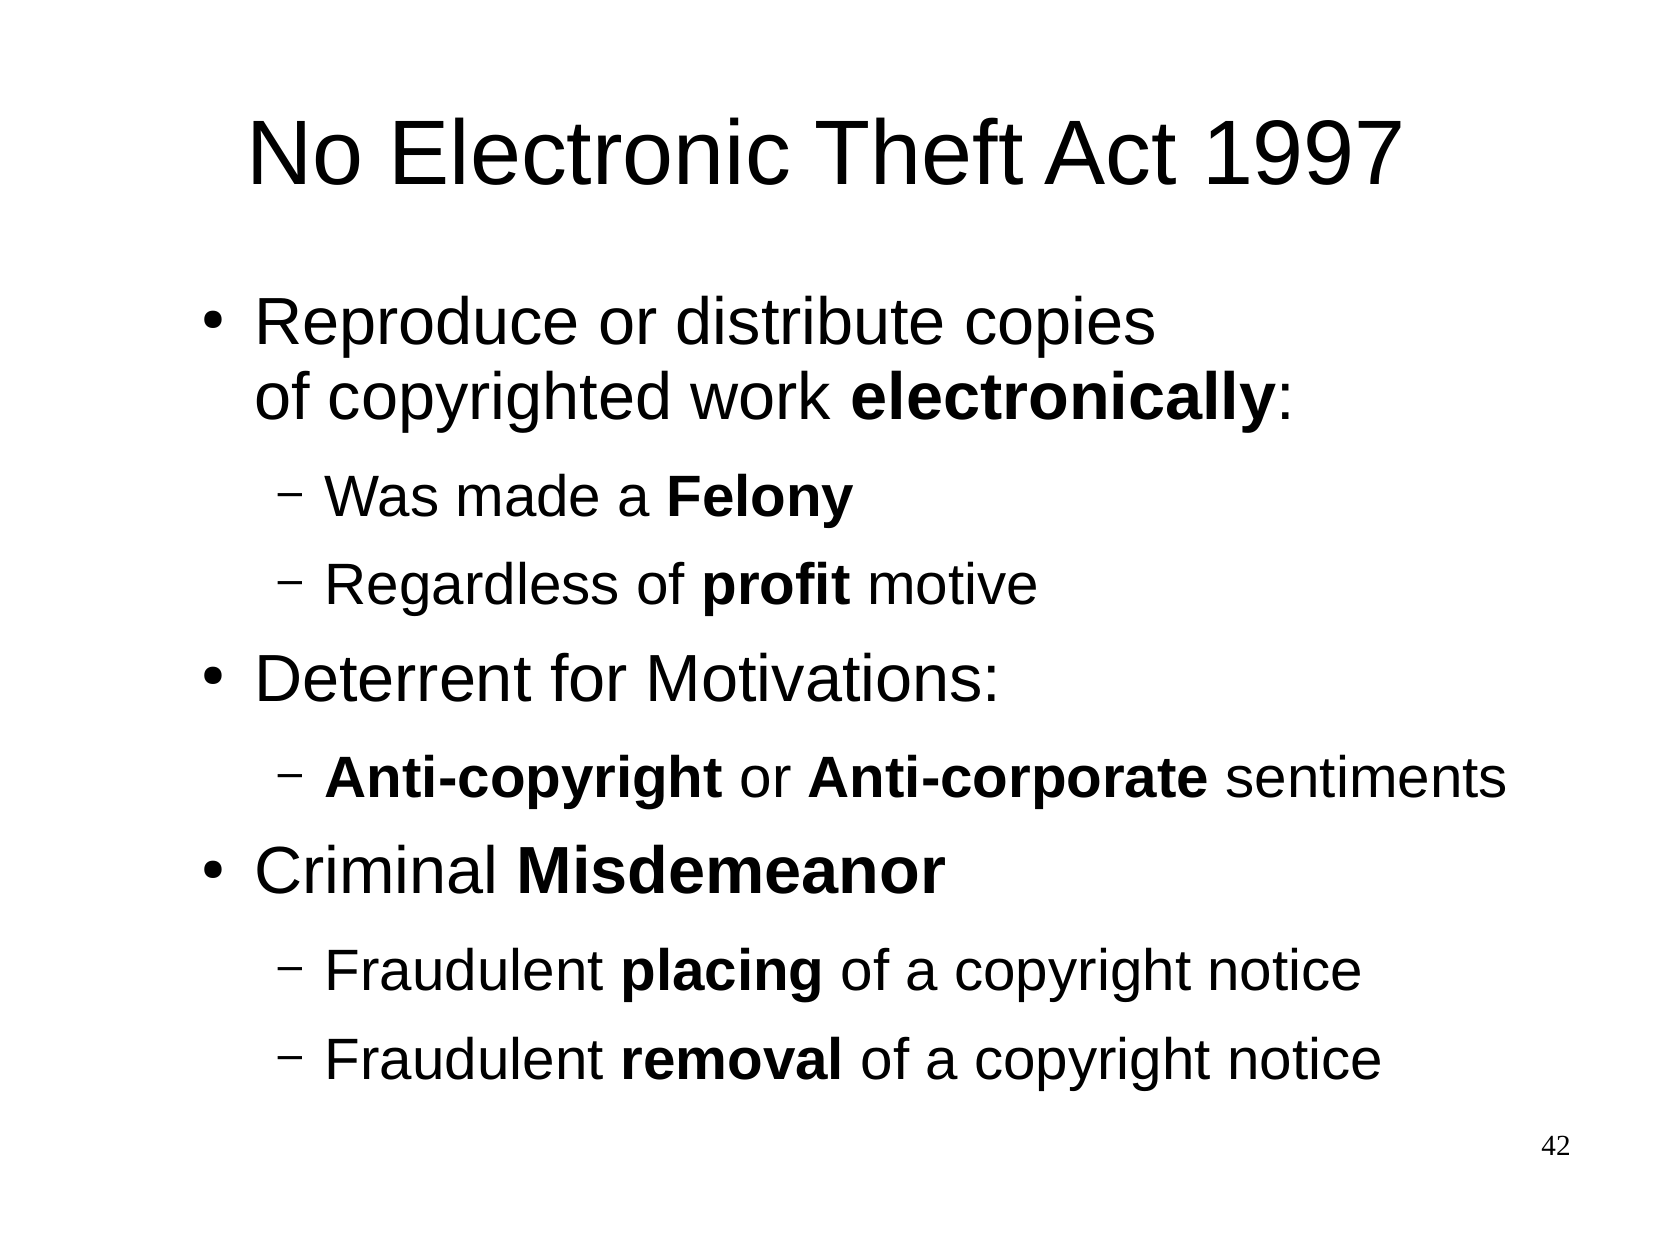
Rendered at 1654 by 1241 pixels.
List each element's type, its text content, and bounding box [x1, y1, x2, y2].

title No Electronic Theft Act 1997 [82, 49, 1571, 257]
list Reproduce or distribute copies of copyrighted work electronically: Was made a Felony Regardless of profit motive Deterrent for Motivations: Anti-copyright or Anti-corporate sentiments Criminal Misdemeanor Fraudulent placing of a copyright notice Fraudulent removal of a copyright notice [183, 284, 1534, 1092]
